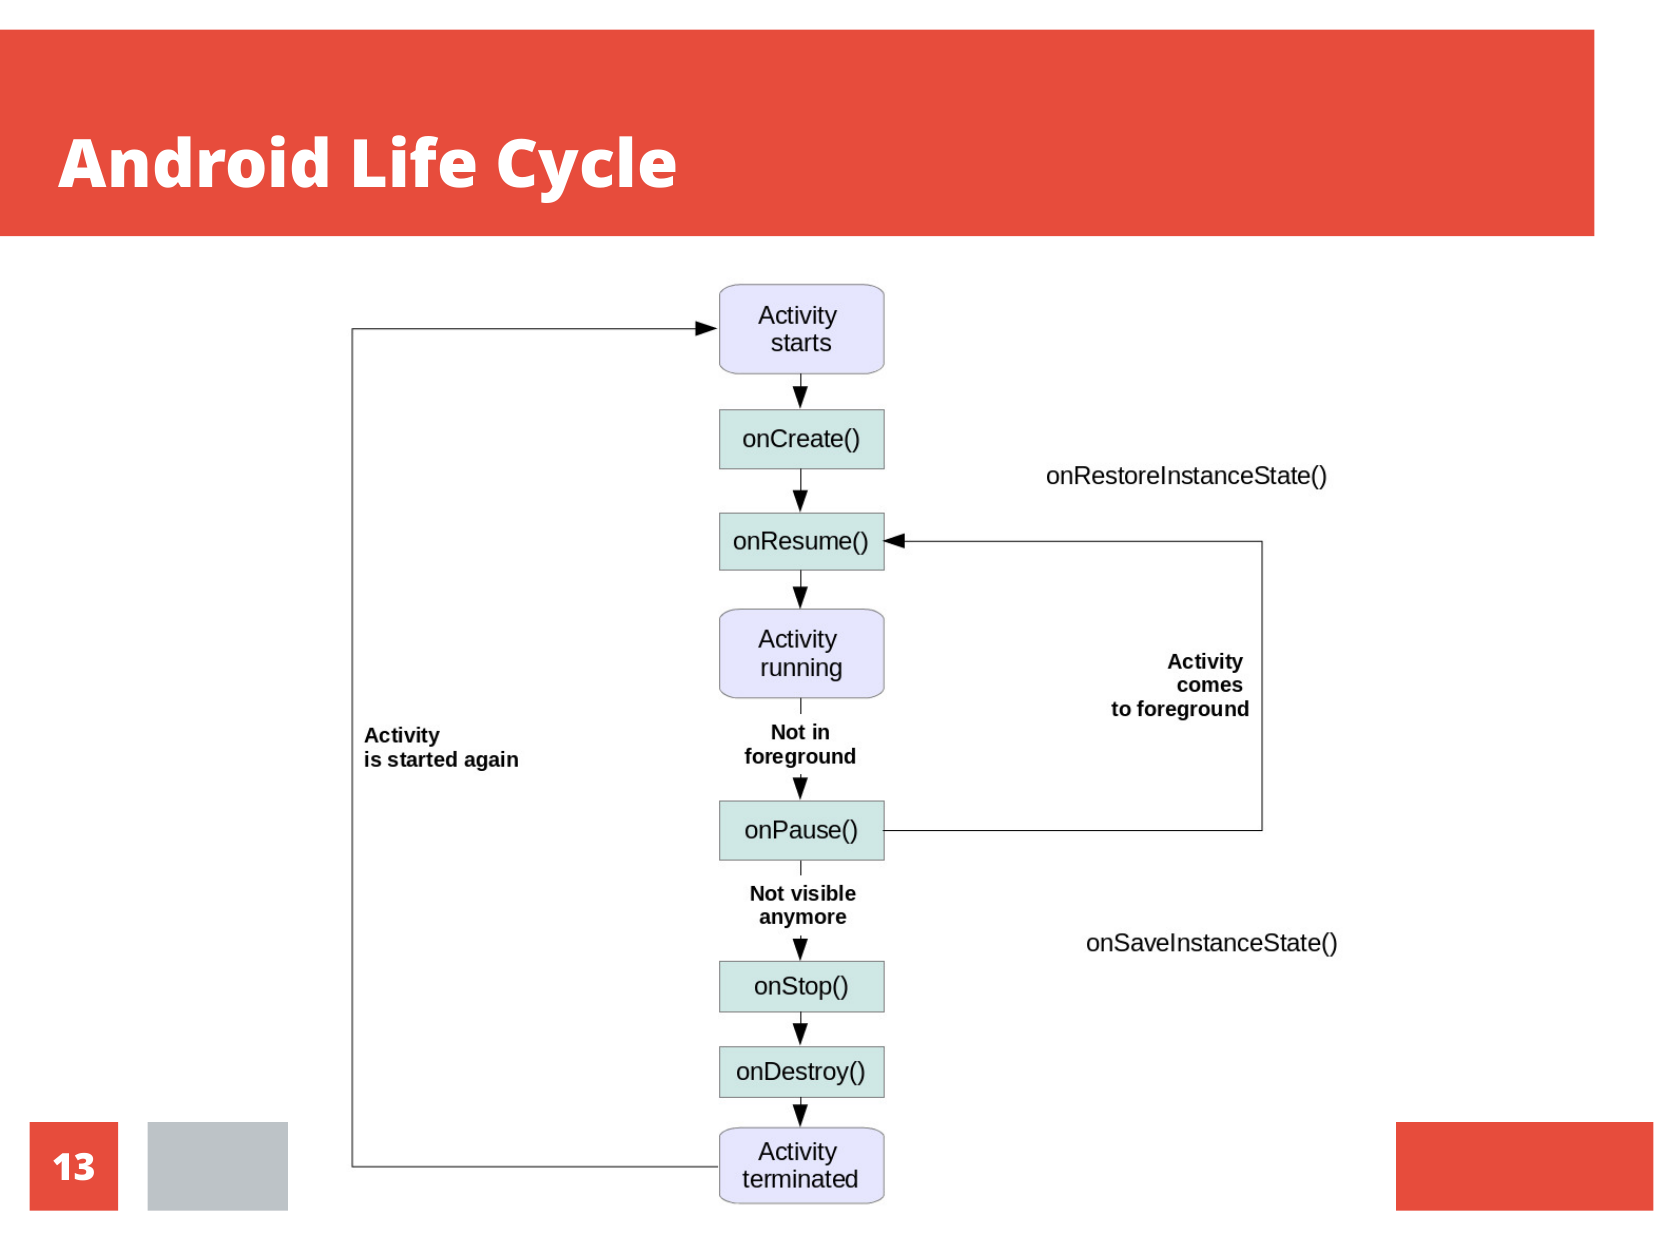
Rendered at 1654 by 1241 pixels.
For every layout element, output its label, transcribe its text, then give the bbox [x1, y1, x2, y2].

picture [288, 269, 1396, 1216]
title Android Life Cycle [59, 59, 1595, 207]
